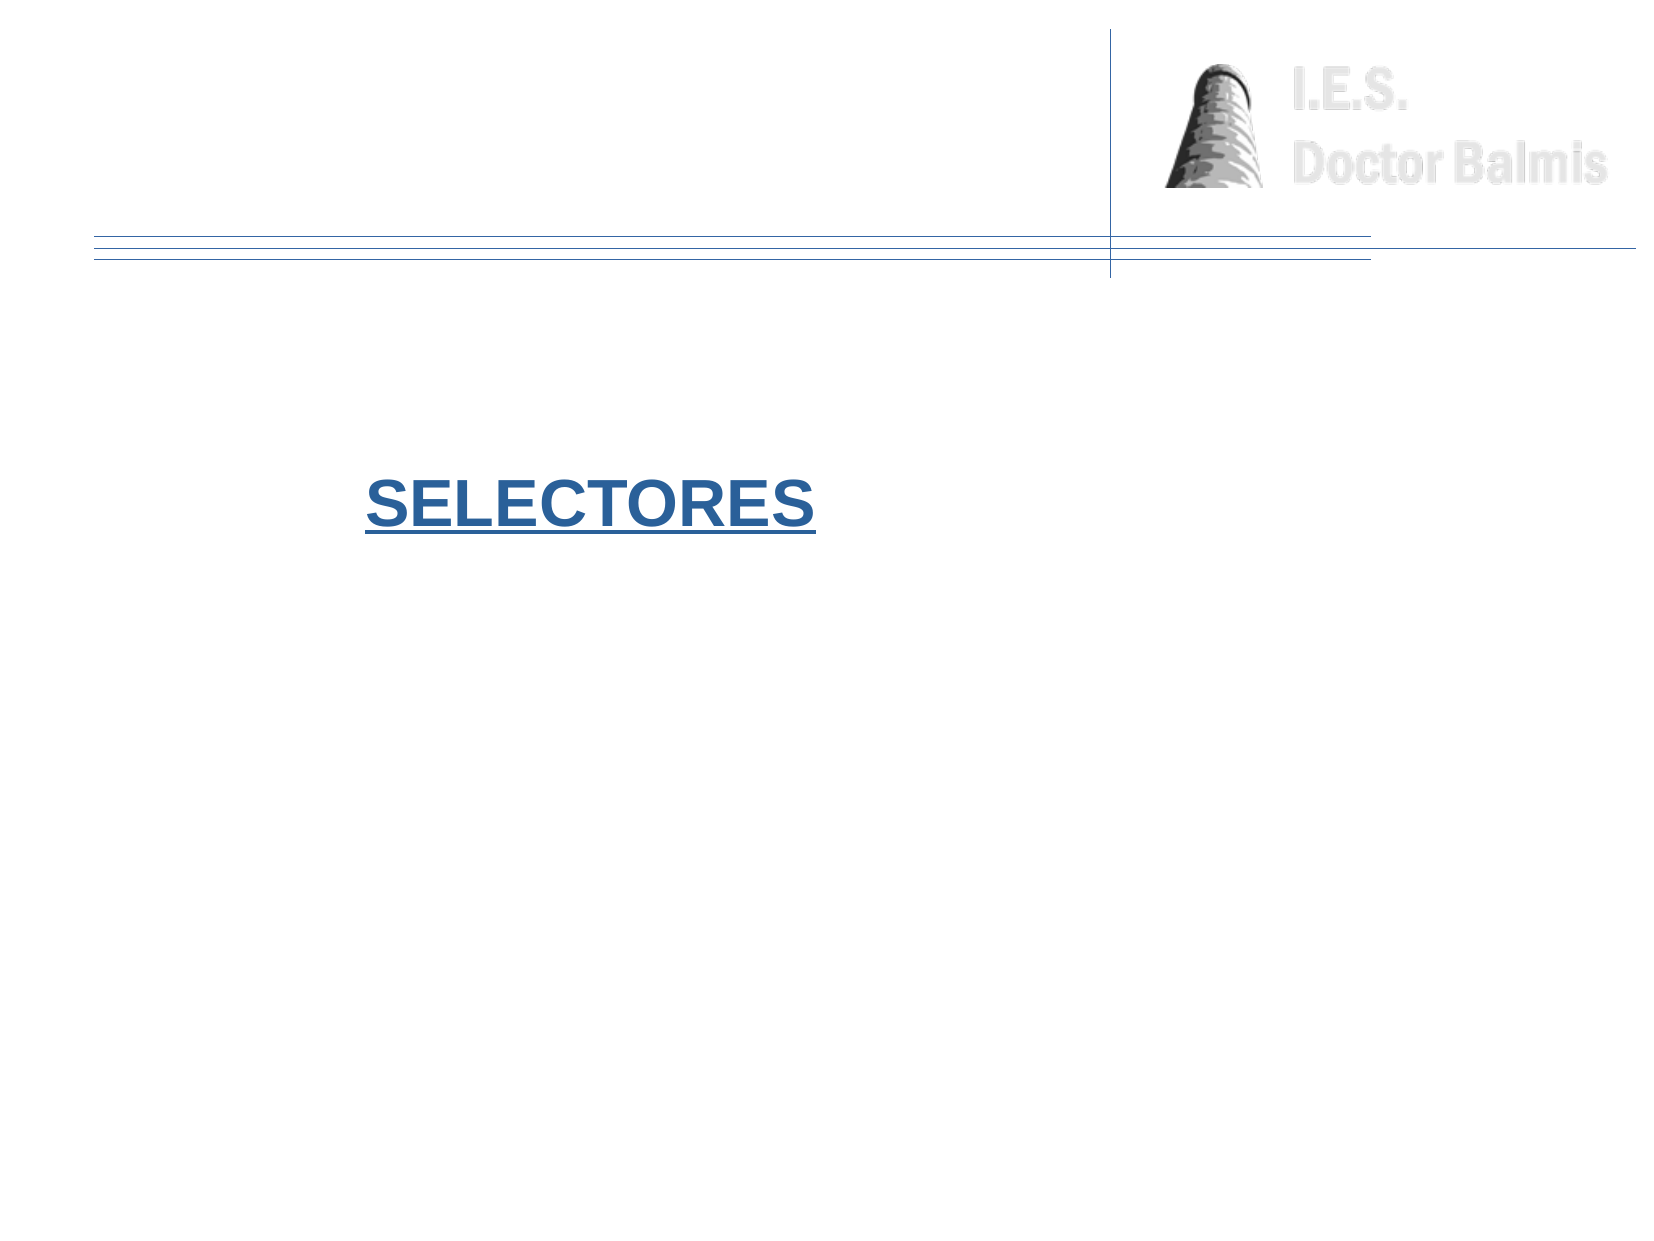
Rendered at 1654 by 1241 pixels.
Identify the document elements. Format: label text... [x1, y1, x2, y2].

picture [1133, 64, 1619, 188]
subtitle SELECTORES [118, 23, 1063, 984]
